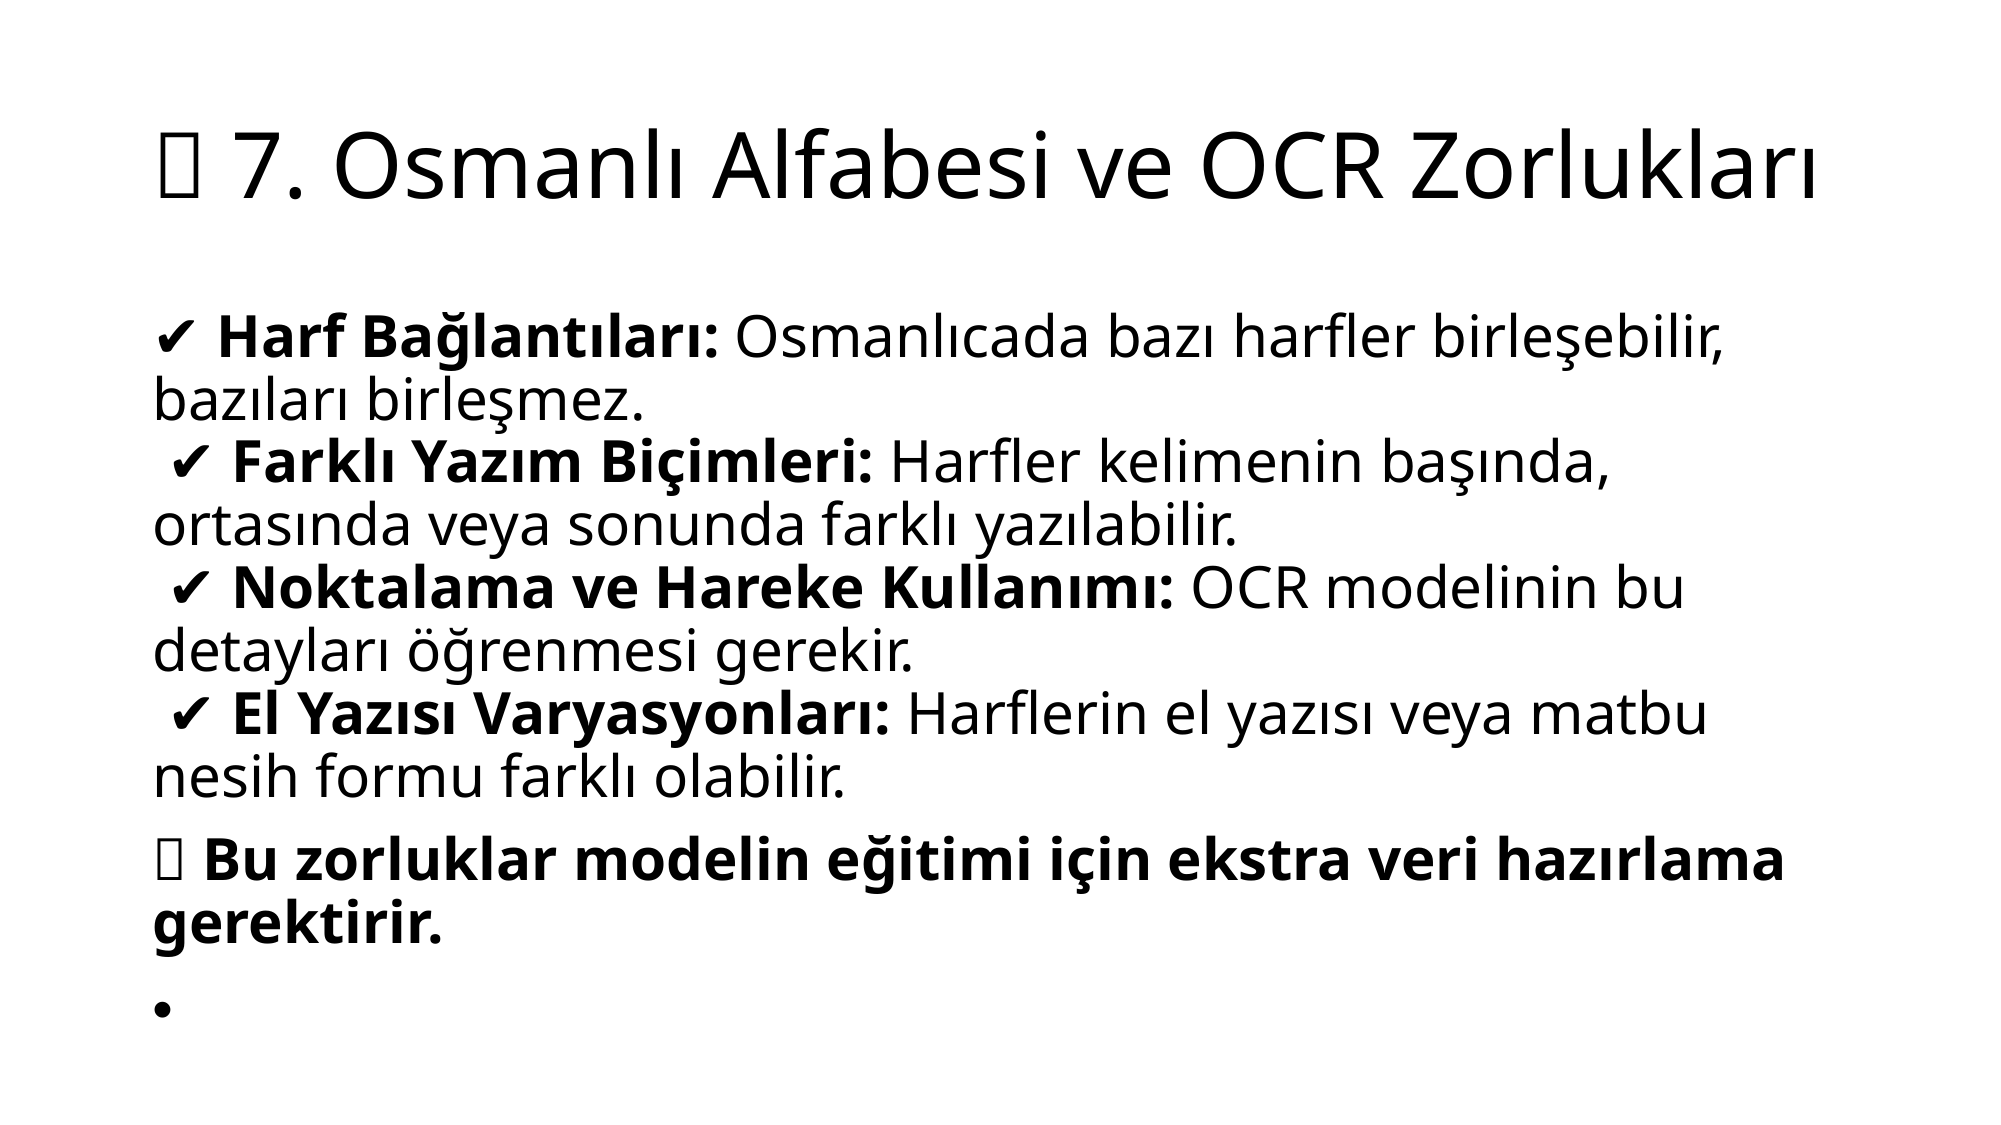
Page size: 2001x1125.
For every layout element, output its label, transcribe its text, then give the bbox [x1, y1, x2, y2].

title 📌 7. Osmanlı Alfabesi ve OCR Zorlukları [137, 59, 1863, 278]
list ✔ Harf Bağlantıları: Osmanlıcada bazı harfler birleşebilir, bazıları birleşmez. ✔ Farklı Yazım Biçimleri: Harfler kelimenin başında, ortasında veya sonunda farklı yazılabilir. ✔ Noktalama ve Hareke Kullanımı: OCR modelinin bu detayları öğrenmesi gerekir. ✔ El Yazısı Varyasyonları: Harflerin el yazısı veya matbu nesih formu farklı olabilir. 📌 Bu zorluklar modelin eğitimi için ekstra veri hazırlama gerektirir. [137, 299, 1863, 1014]
